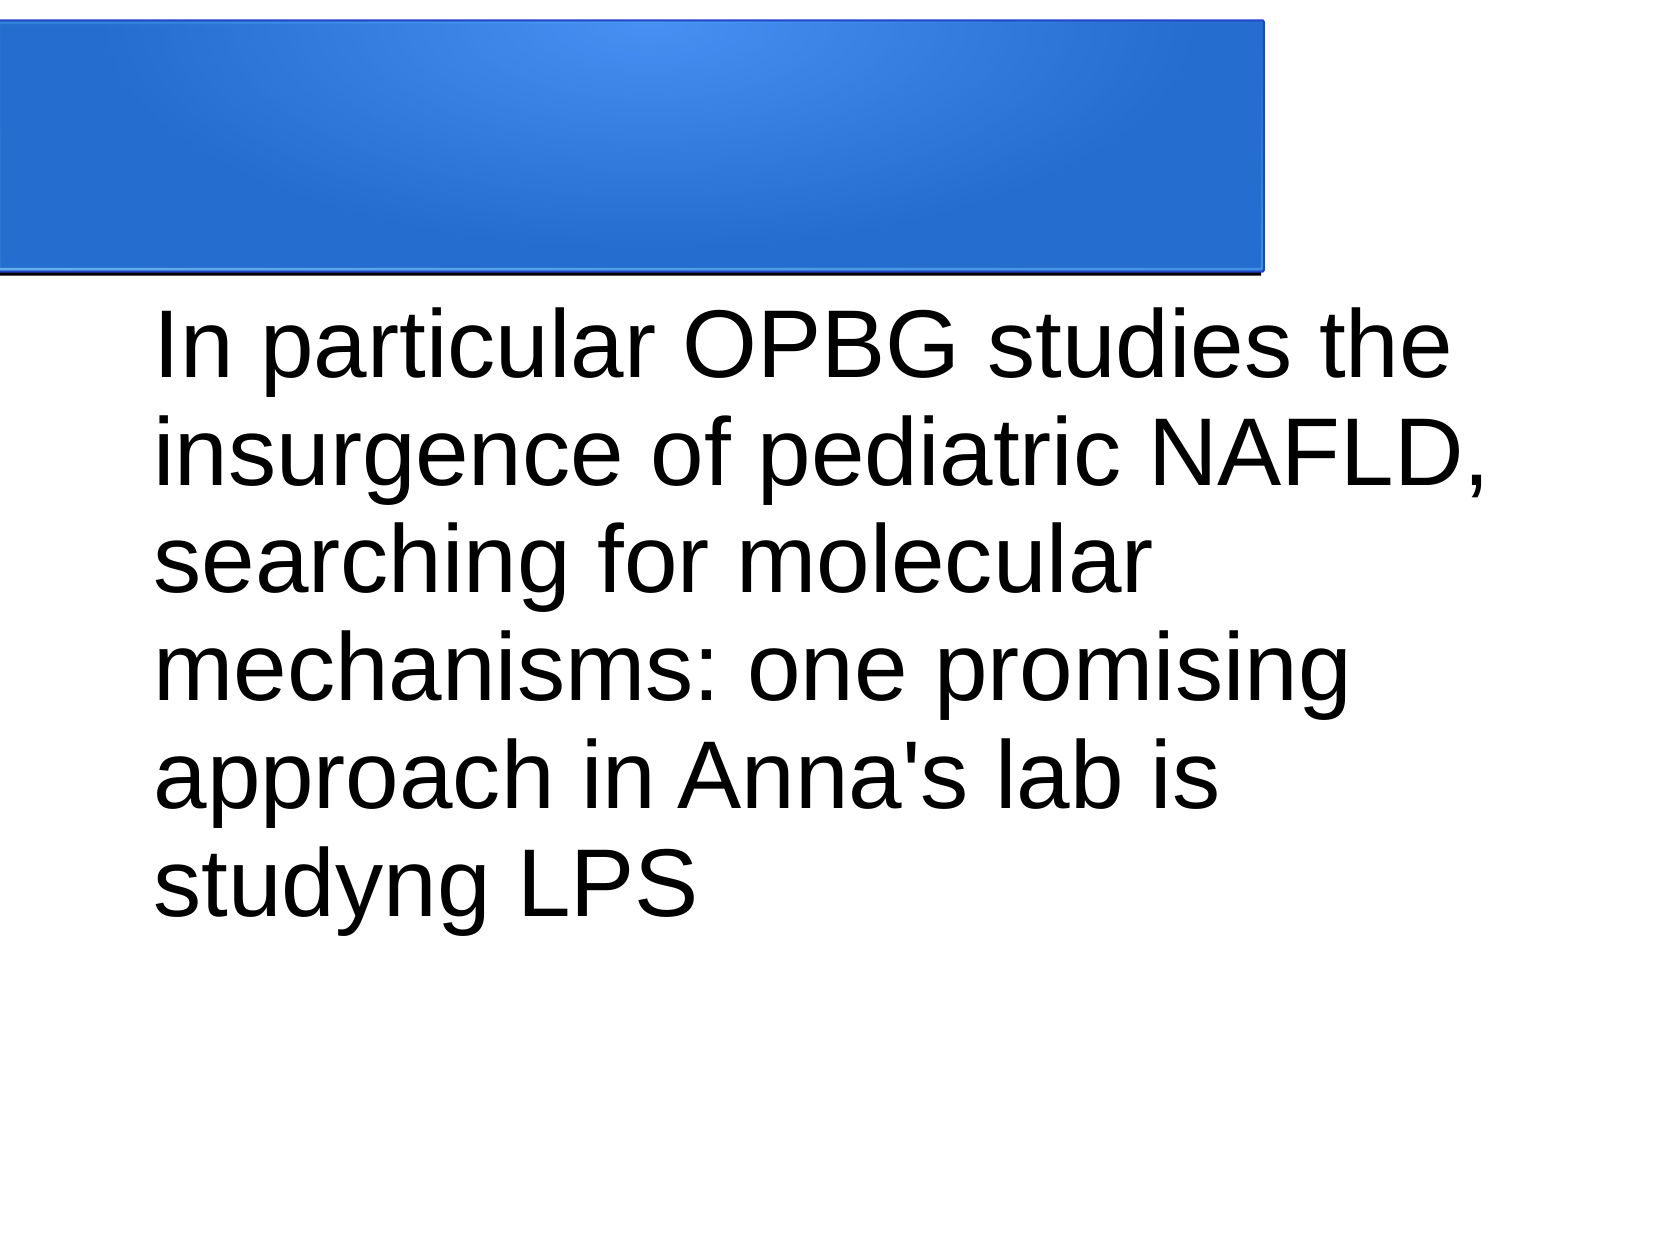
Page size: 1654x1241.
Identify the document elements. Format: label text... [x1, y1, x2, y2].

list In particular OPBG studies the insurgence of pediatric NAFLD, searching for molecular mechanisms: one promising approach in Anna's lab is studyng LPS [82, 290, 1571, 1010]
